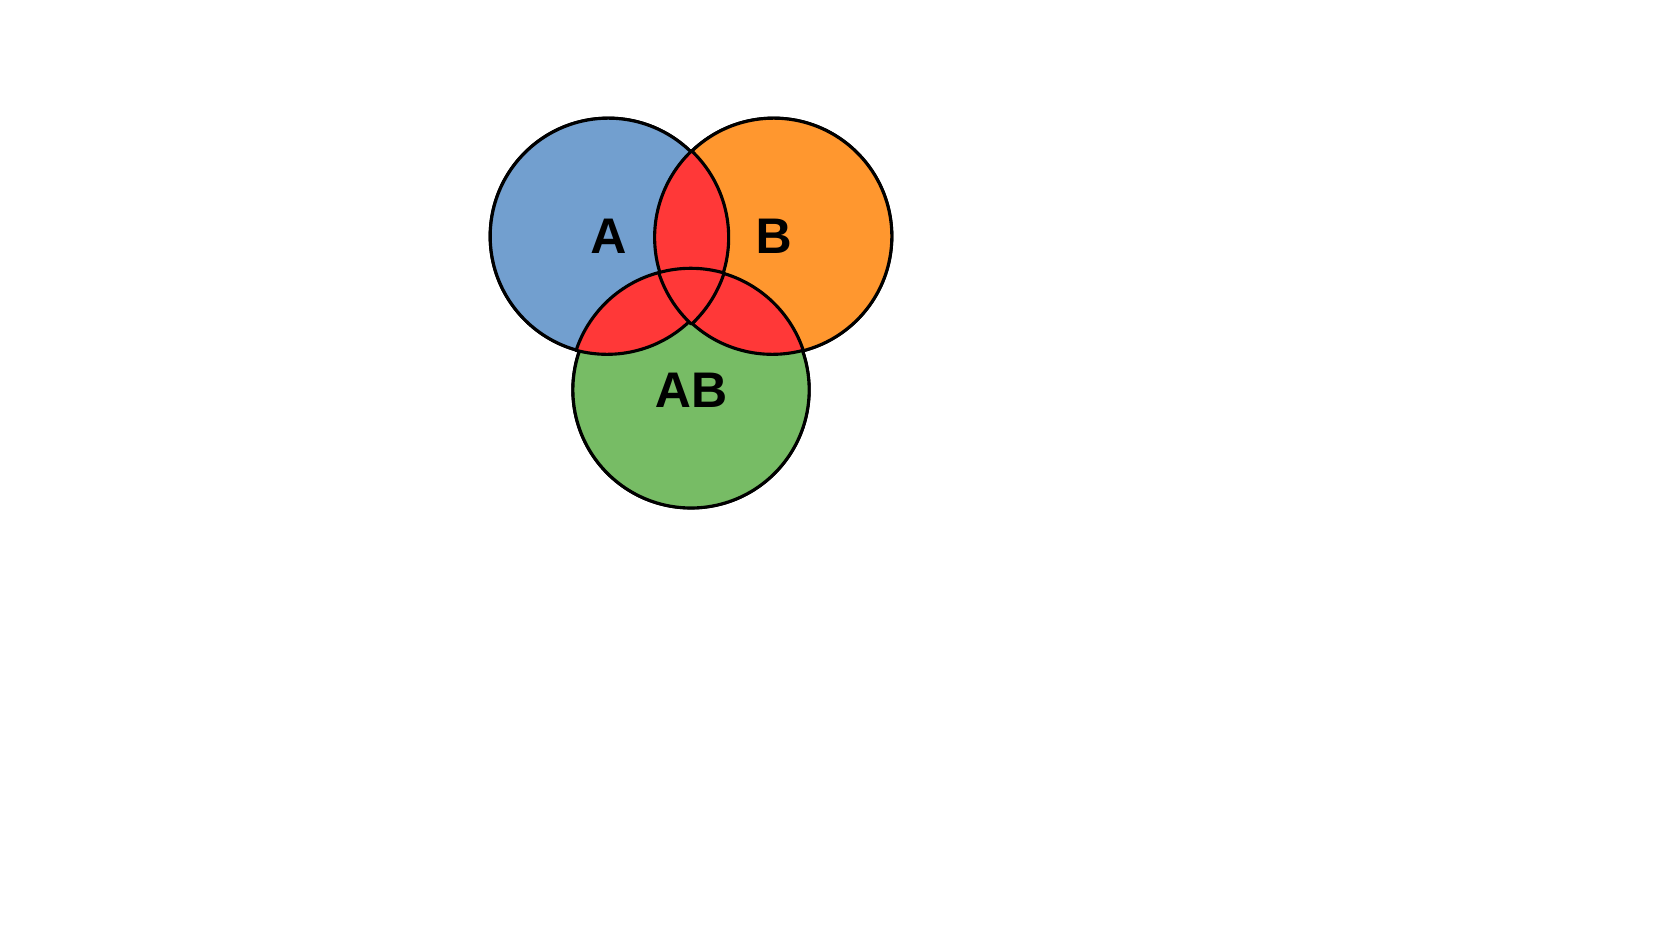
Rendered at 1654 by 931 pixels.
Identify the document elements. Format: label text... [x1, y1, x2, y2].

text_box [576, 150, 804, 355]
text_box AB [572, 323, 810, 508]
text_box A [490, 118, 691, 350]
